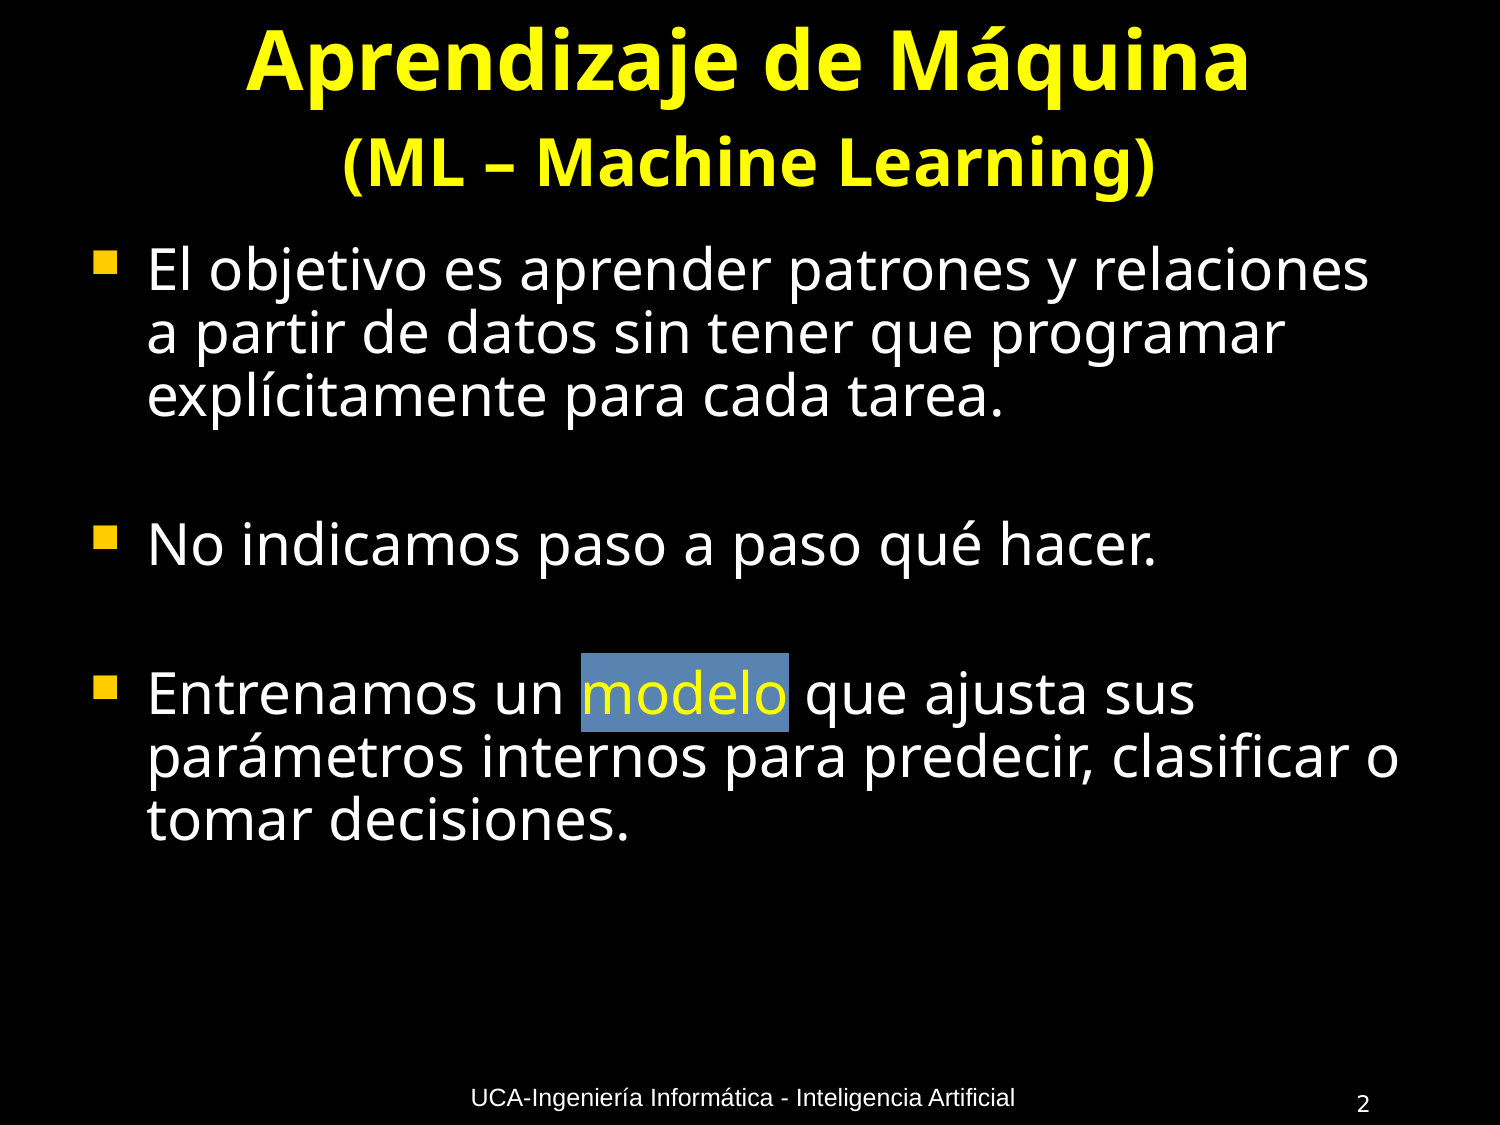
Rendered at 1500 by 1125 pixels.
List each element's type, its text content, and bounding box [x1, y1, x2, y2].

list El objetivo es aprender patrones y relaciones a partir de datos sin tener que programar explícitamente para cada tarea. No indicamos paso a paso qué hacer. Entrenamos un modelo que ajusta sus parámetros internos para predecir, clasificar o tomar decisiones. [75, 232, 1426, 1051]
title Aprendizaje de Máquina (ML – Machine Learning) [75, 28, 1425, 179]
